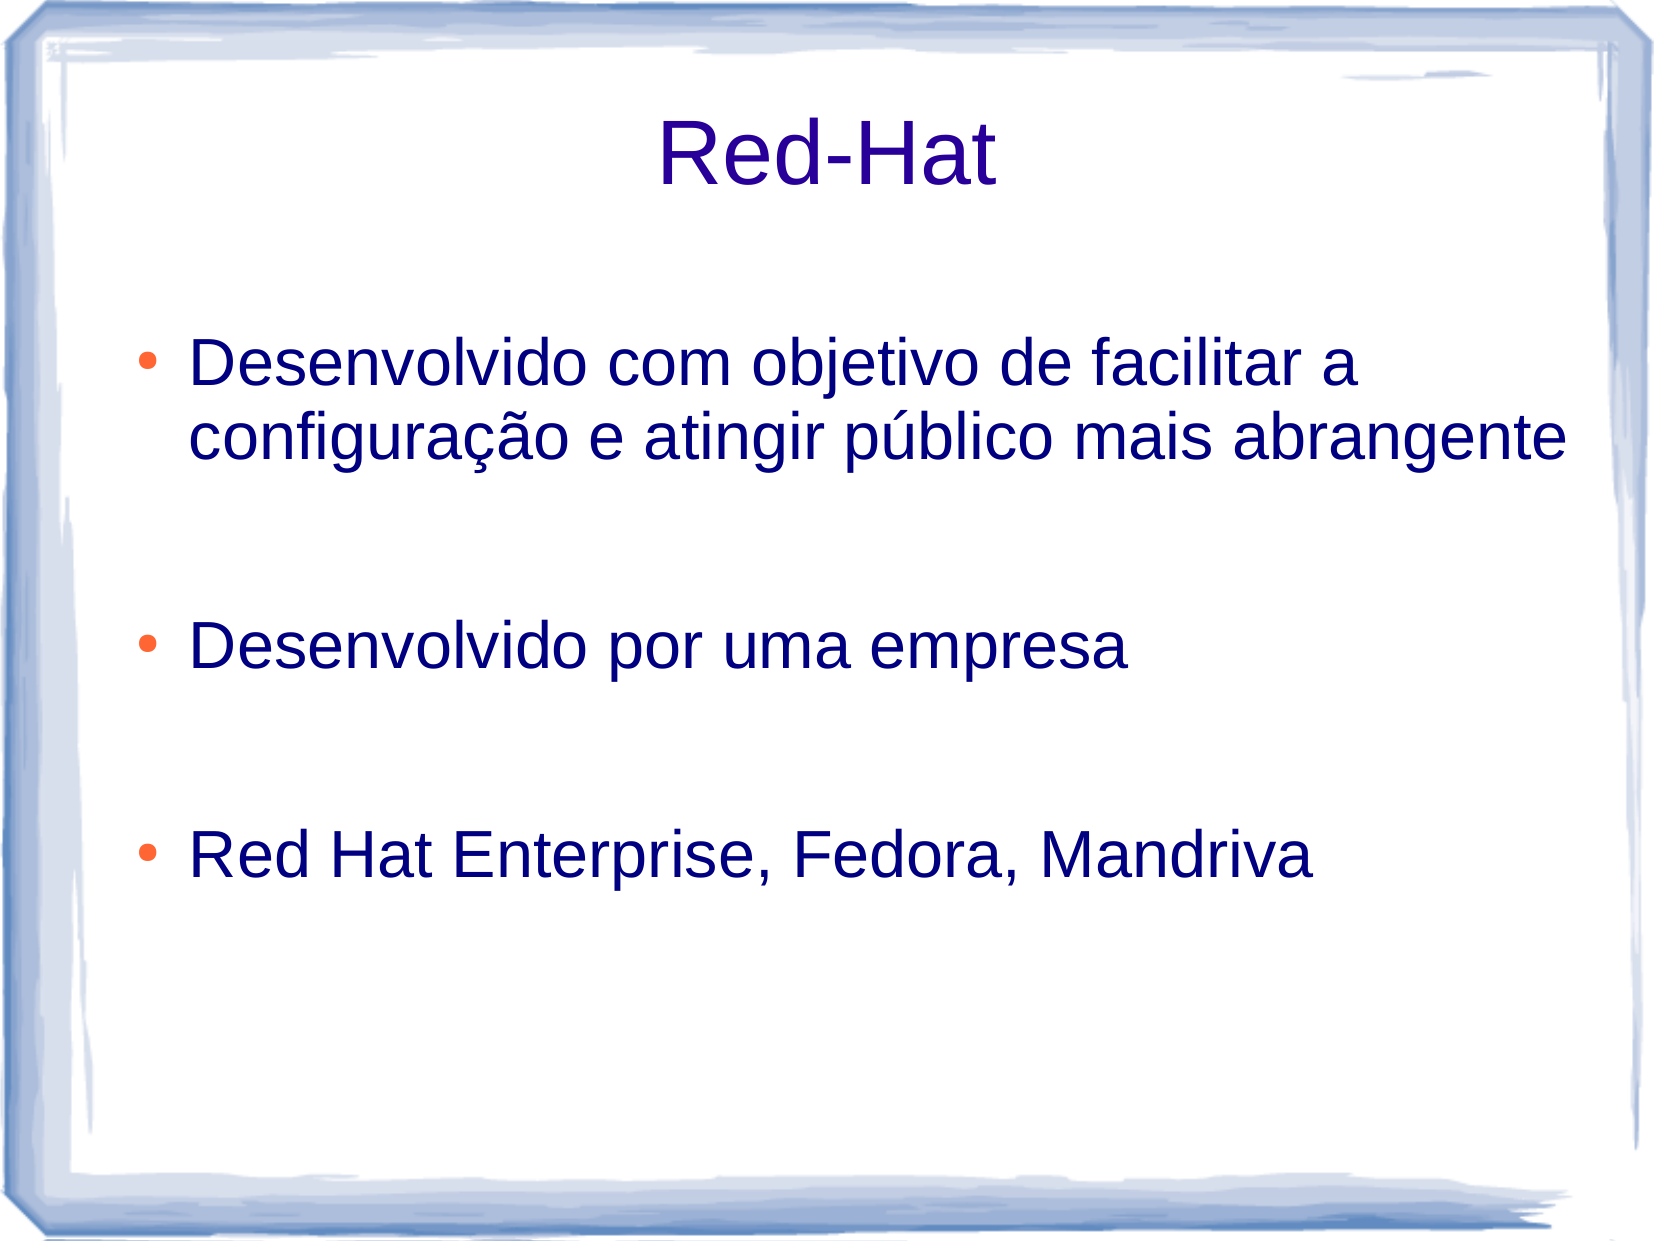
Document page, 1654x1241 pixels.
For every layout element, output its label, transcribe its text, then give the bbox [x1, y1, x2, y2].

picture [0, 0, 1654, 1241]
list Desenvolvido com objetivo de facilitar a configuração e atingir público mais abrangente Desenvolvido por uma empresa Red Hat Enterprise, Fedora, Mandriva [118, 324, 1571, 1030]
title Red-Hat [82, 49, 1571, 257]
